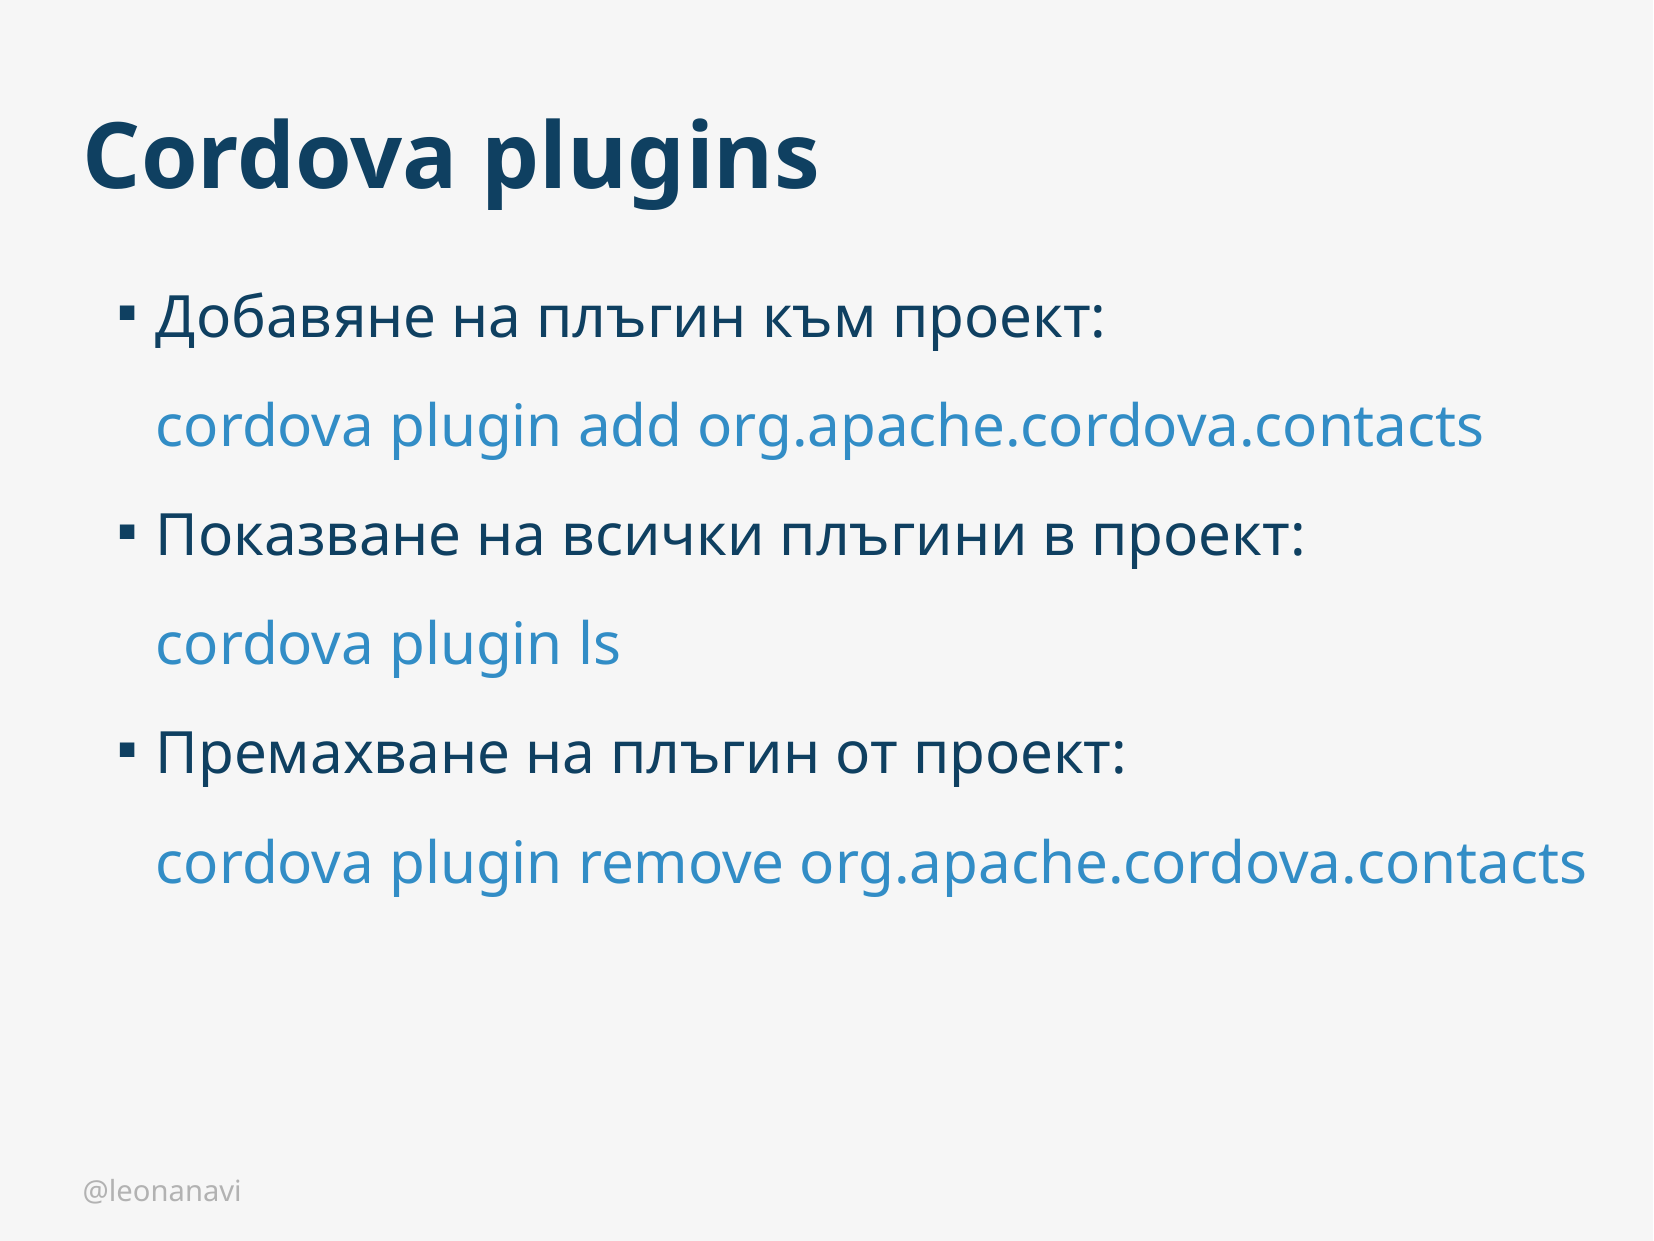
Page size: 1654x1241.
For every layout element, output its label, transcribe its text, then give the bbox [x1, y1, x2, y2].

title Cordova plugins [82, 49, 1571, 257]
text_box Добавяне на плъгин към проект: cordova plugin add org.apache.cordova.contacts Показване на всички плъгини в проект: cordova plugin ls Премахване на плъгин от проект: cordova plugin remove org.apache.cordova.contacts [105, 267, 1621, 1241]
